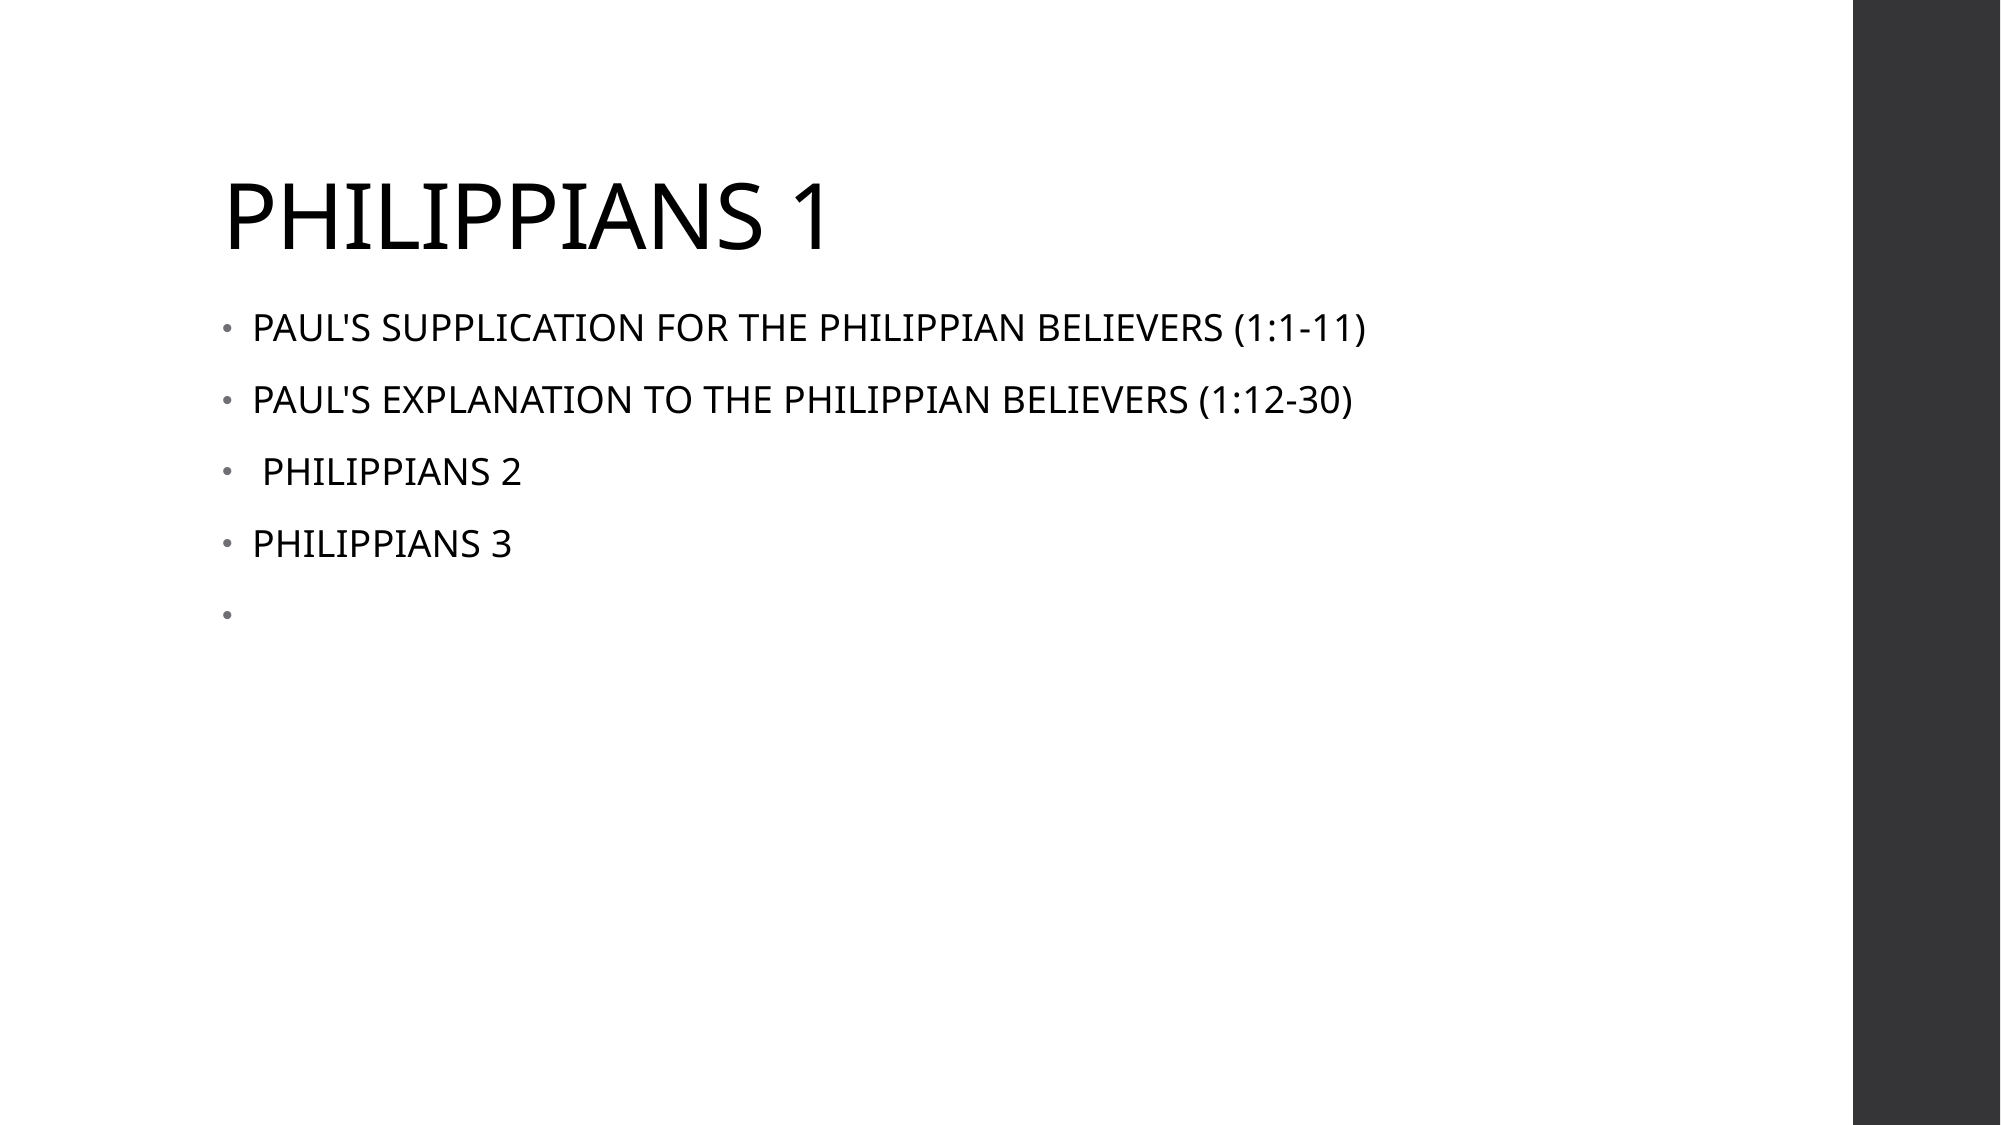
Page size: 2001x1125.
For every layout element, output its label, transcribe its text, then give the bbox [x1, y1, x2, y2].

title PHILIPPIANS 1 [206, 60, 1797, 278]
list PAUL'S SUPPLICATION FOR THE PHILIPPIAN BELIEVERS (1:1-11) PAUL'S EXPLANATION TO THE PHILIPPIAN BELIEVERS (1:12-30) PHILIPPIANS 2 PHILIPPIANS 3 [206, 299, 1617, 1014]
